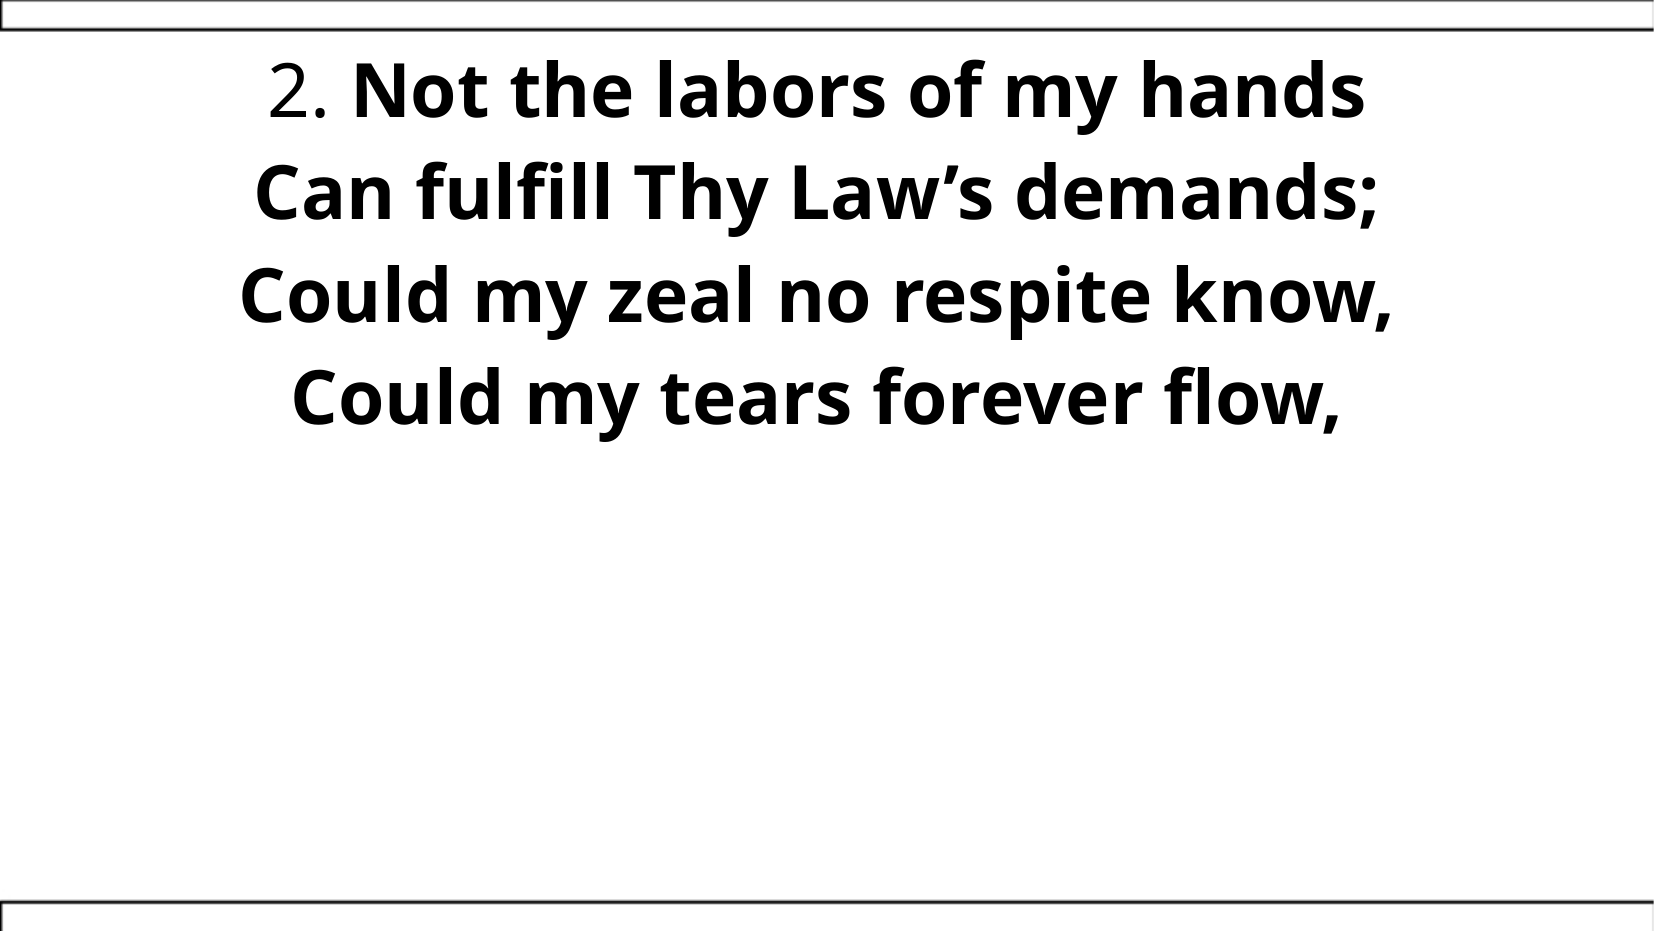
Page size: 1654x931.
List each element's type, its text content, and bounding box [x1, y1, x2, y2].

picture [0, 0, 1654, 931]
text_box 2. Not the labors of my hands Can fulfill Thy Law’s demands; Could my zeal no respite know, Could my tears forever flow, [90, 30, 1546, 457]
